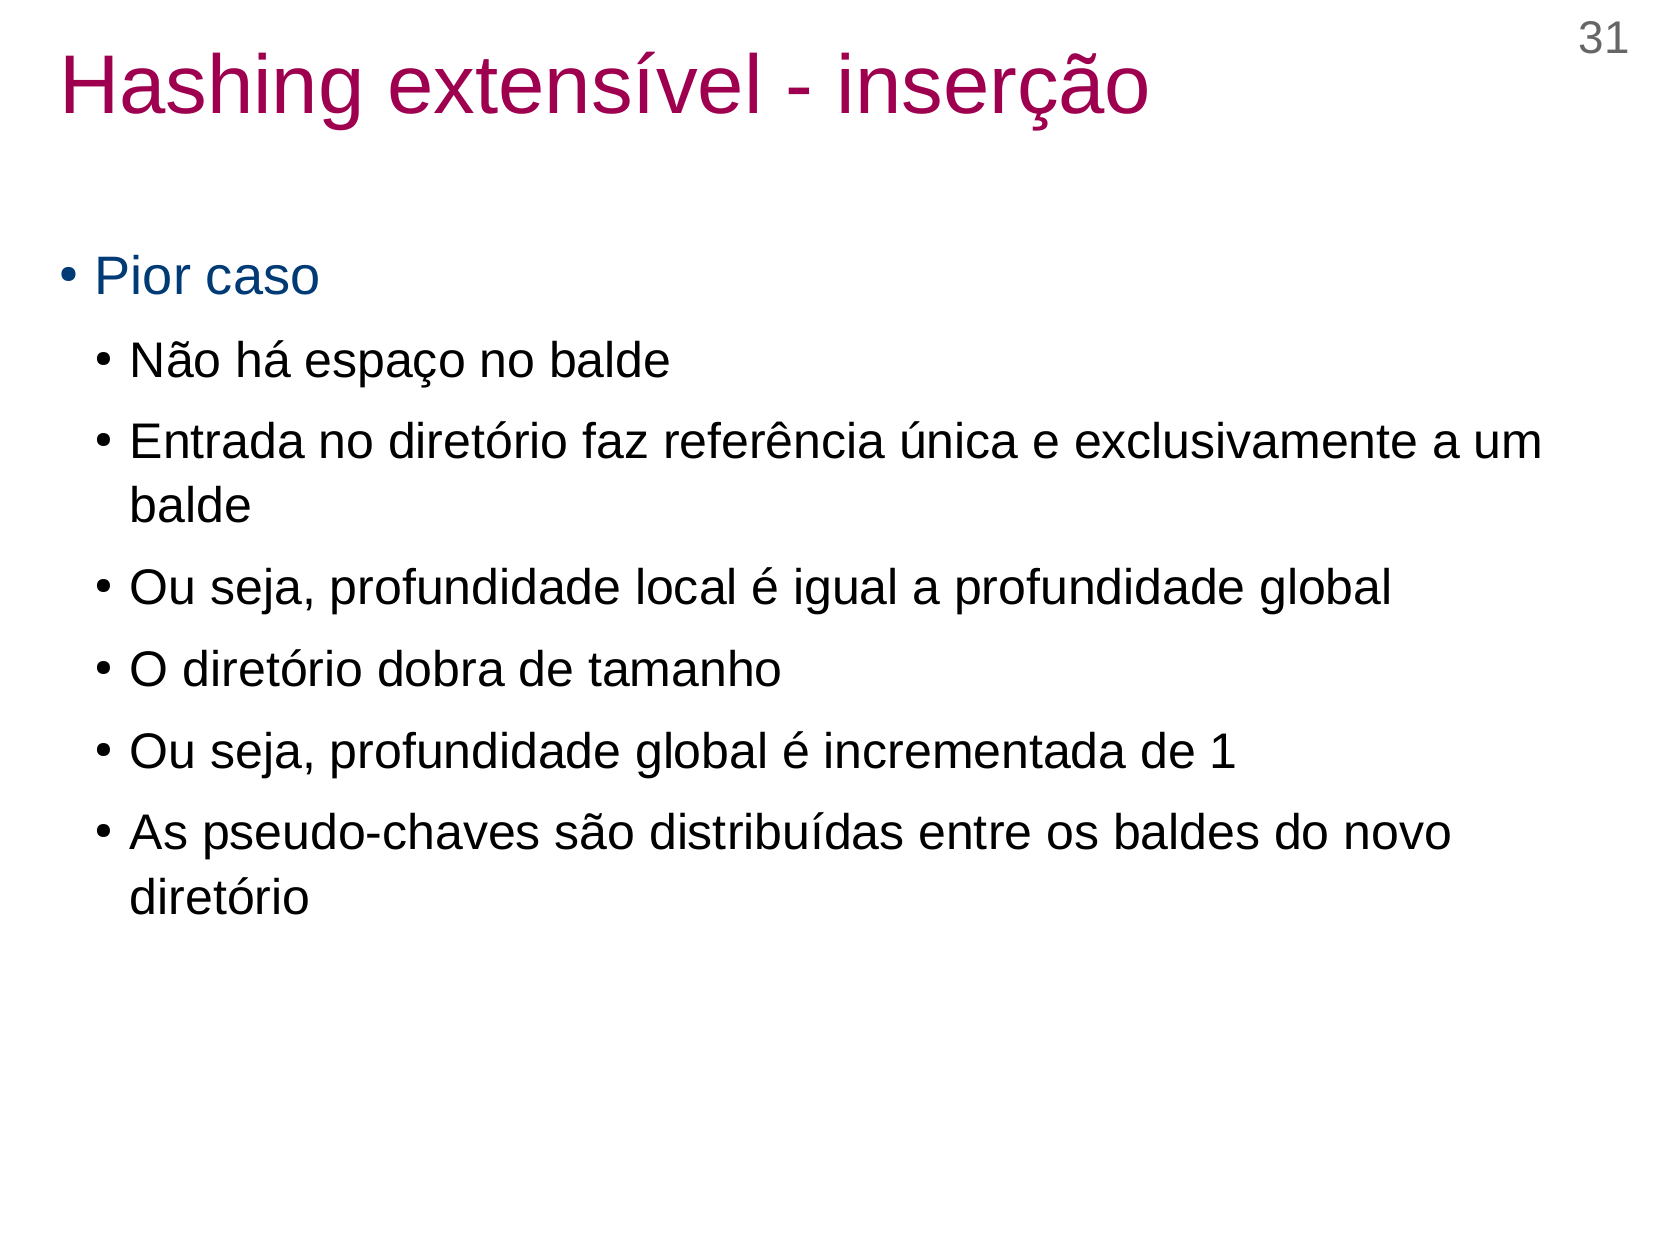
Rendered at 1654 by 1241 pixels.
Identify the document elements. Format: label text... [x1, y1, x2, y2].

title Hashing extensível - inserção [59, 29, 1595, 148]
list Pior caso Não há espaço no balde Entrada no diretório faz referência única e exclusivamente a um balde Ou seja, profundidade local é igual a profundidade global O diretório dobra de tamanho Ou seja, profundidade global é incrementada de 1 As pseudo-chaves são distribuídas entre os baldes do novo diretório [59, 236, 1595, 1211]
